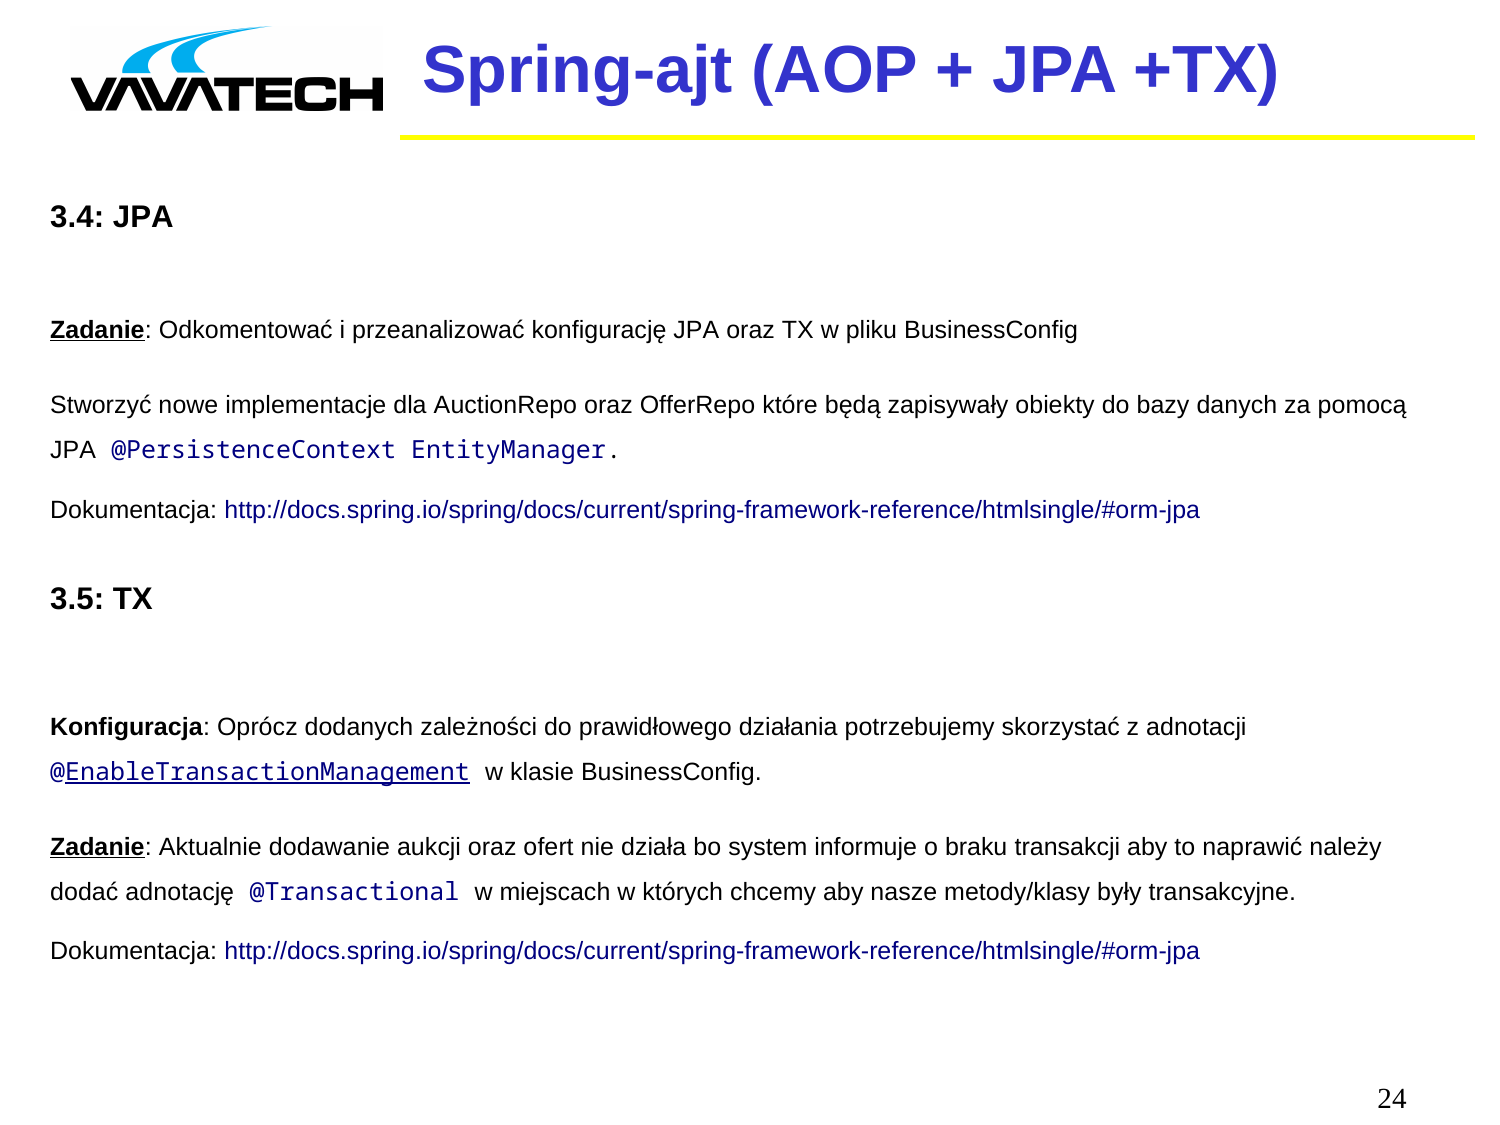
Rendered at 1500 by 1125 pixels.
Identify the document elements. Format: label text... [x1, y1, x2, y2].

picture [70, 26, 383, 111]
title Spring-ajt (AOP + JPA +TX) [407, 0, 1479, 157]
text_box 3.4: JPA Zadanie: Odkomentować i przeanalizować konfigurację JPA oraz TX w pliku BusinessConfig Stworzyć nowe implementacje dla AuctionRepo oraz OfferRepo które będą zapisywały obiekty do bazy danych za pomocą JPA @PersistenceContext EntityManager. Dokumentacja: http://docs.spring.io/spring/docs/current/spring-framework-reference/htmlsingle/#orm-jpa 3.5: TX Konfiguracja: Oprócz dodanych zależności do prawidłowego działania potrzebujemy skorzystać z adnotacji @EnableTransactionManagement w klasie BusinessConfig. Zadanie: Aktualnie dodawanie aukcji oraz ofert nie działa bo system informuje o braku transakcji aby to naprawić należy dodać adnotację @Transactional w miejscach w których chcemy aby nasze metody/klasy były transakcyjne. Dokumentacja: http://docs.spring.io/spring/docs/current/spring-framework-reference/htmlsingle/#orm-jpa [35, 188, 1465, 1118]
